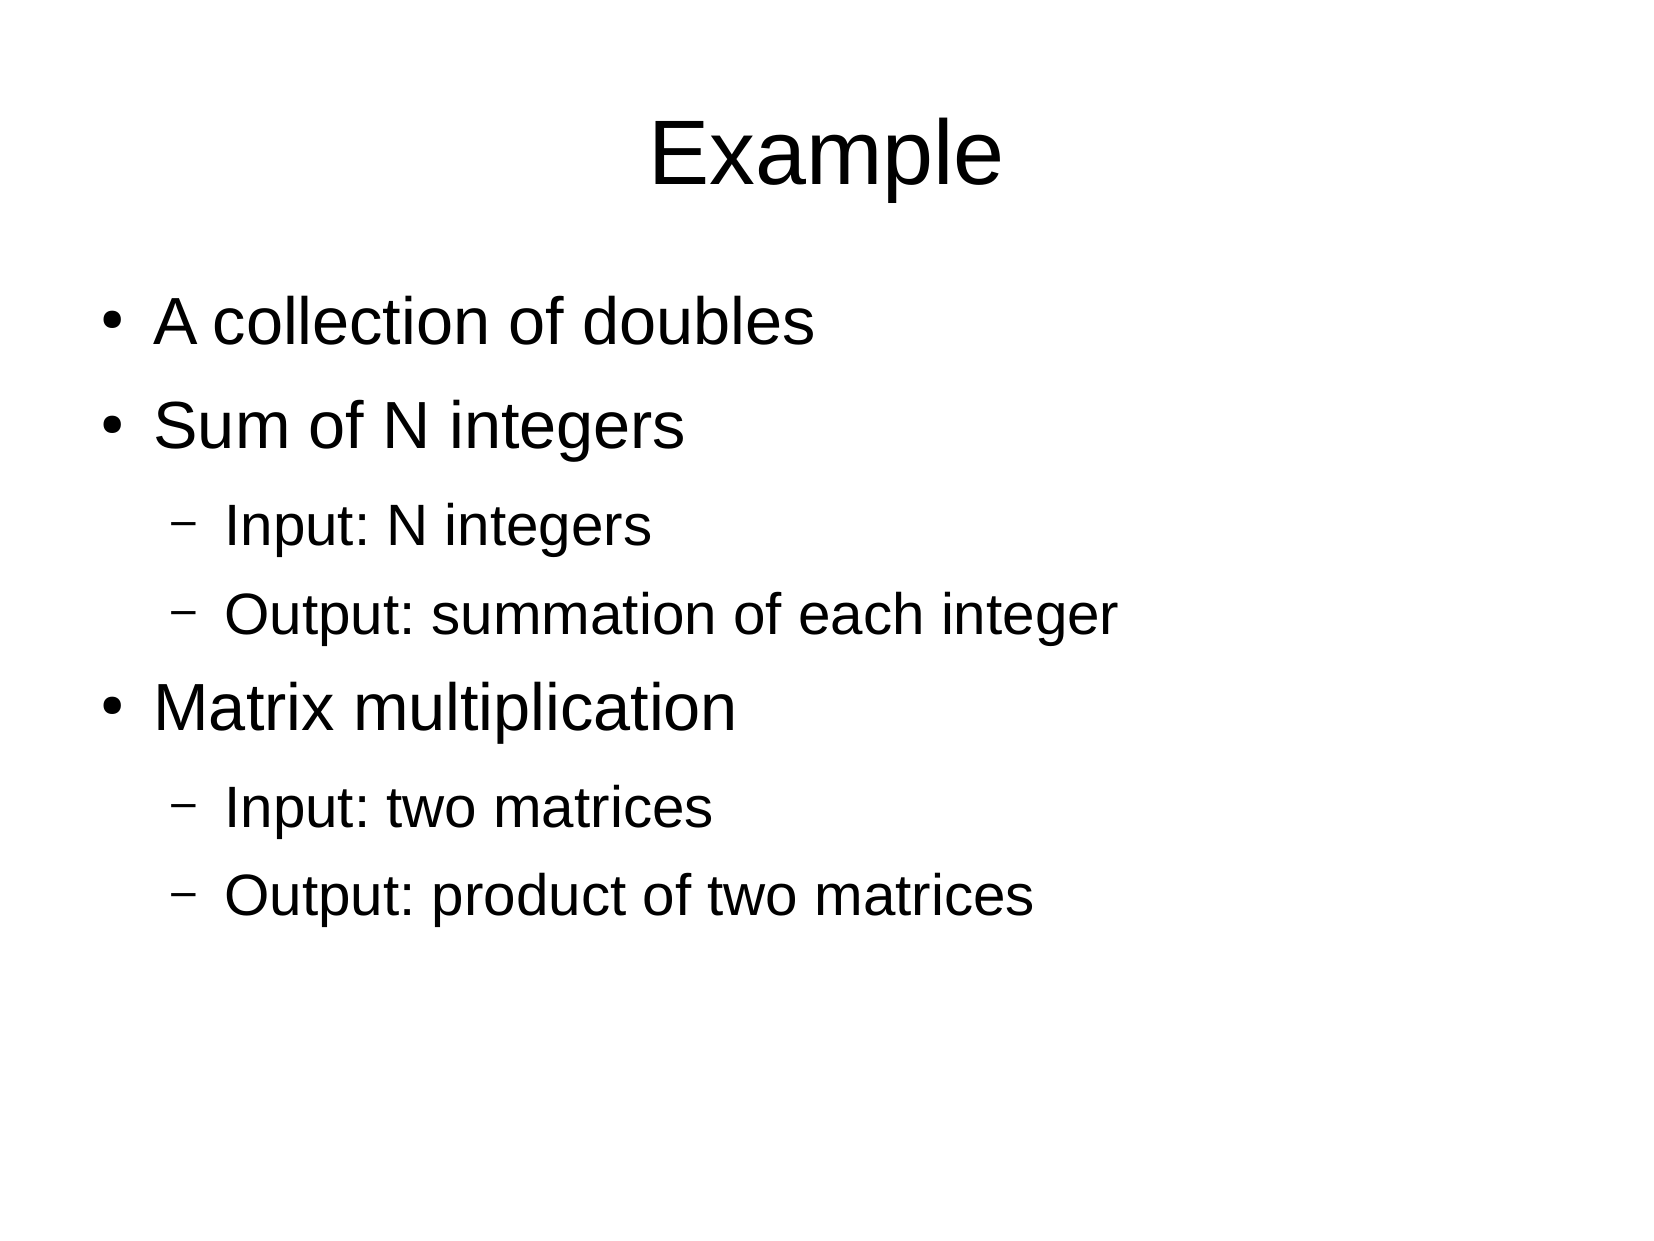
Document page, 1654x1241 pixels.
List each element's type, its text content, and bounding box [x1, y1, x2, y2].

title Example [82, 49, 1571, 257]
list A collection of doubles Sum of N integers Input: N integers Output: summation of each integer Matrix multiplication Input: two matrices Output: product of two matrices [82, 284, 1571, 1004]
